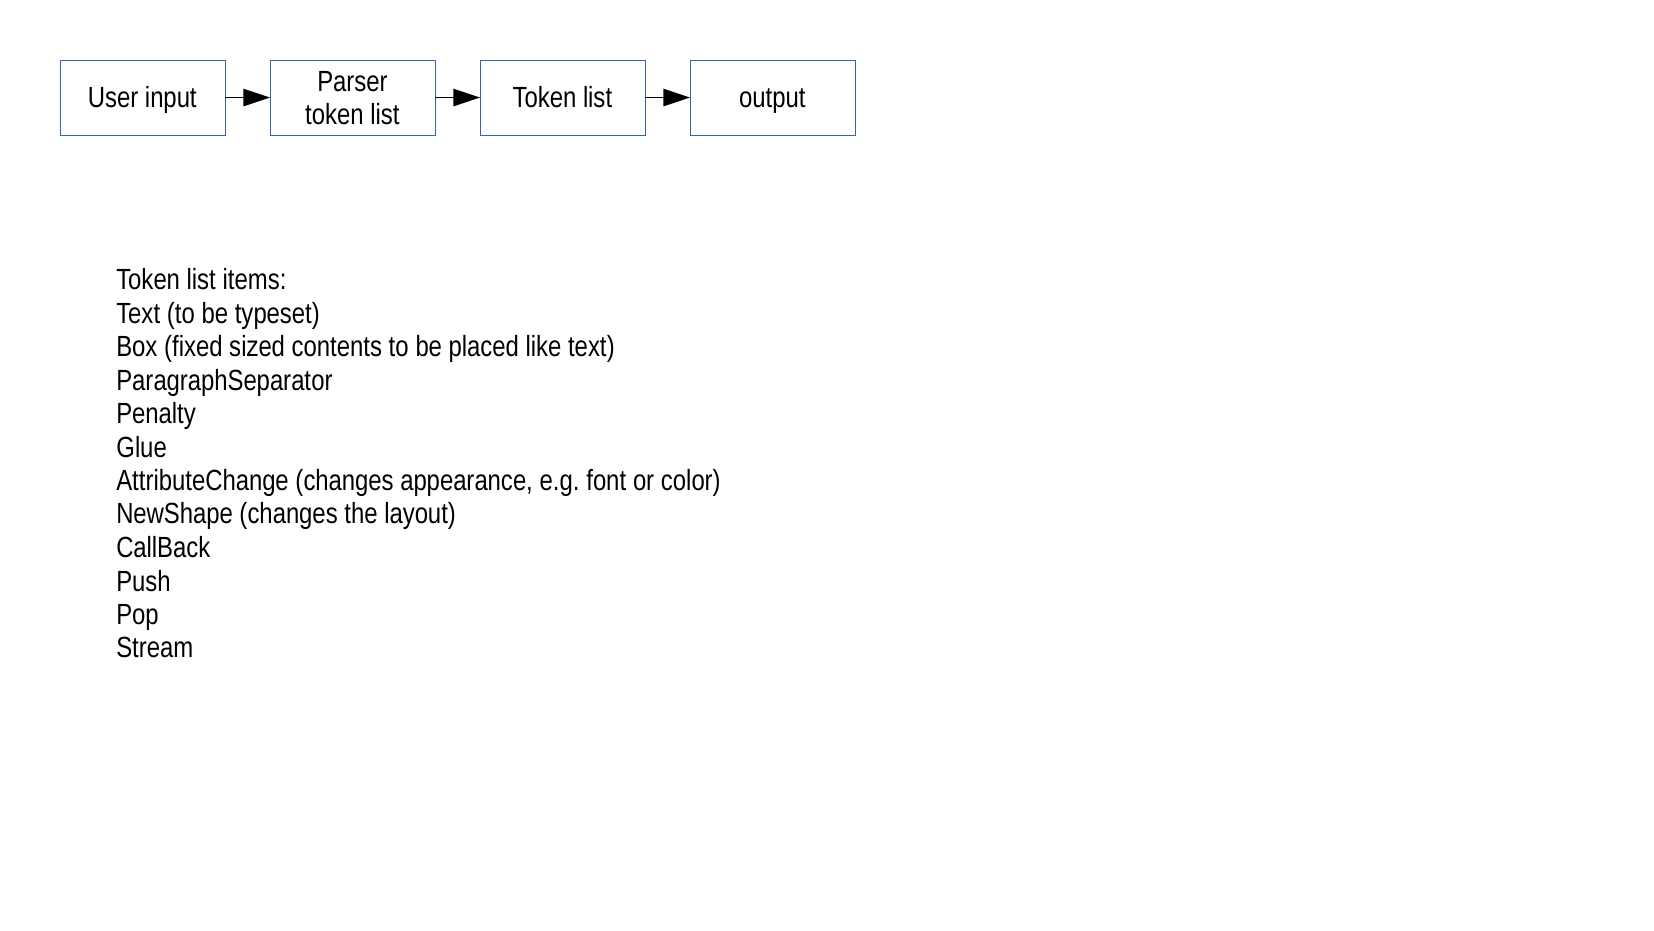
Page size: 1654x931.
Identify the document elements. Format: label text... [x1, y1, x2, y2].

text_box Token list items: Text (to be typeset) Box (fixed sized contents to be placed like text) ParagraphSeparator Penalty Glue AttributeChange (changes appearance, e.g. font or color) NewShape (changes the layout) CallBack Push Pop Stream [101, 255, 737, 628]
text_box Parser token list [270, 60, 436, 136]
text_box Token list [480, 60, 646, 136]
text_box User input [60, 60, 226, 136]
text_box output [690, 60, 856, 136]
